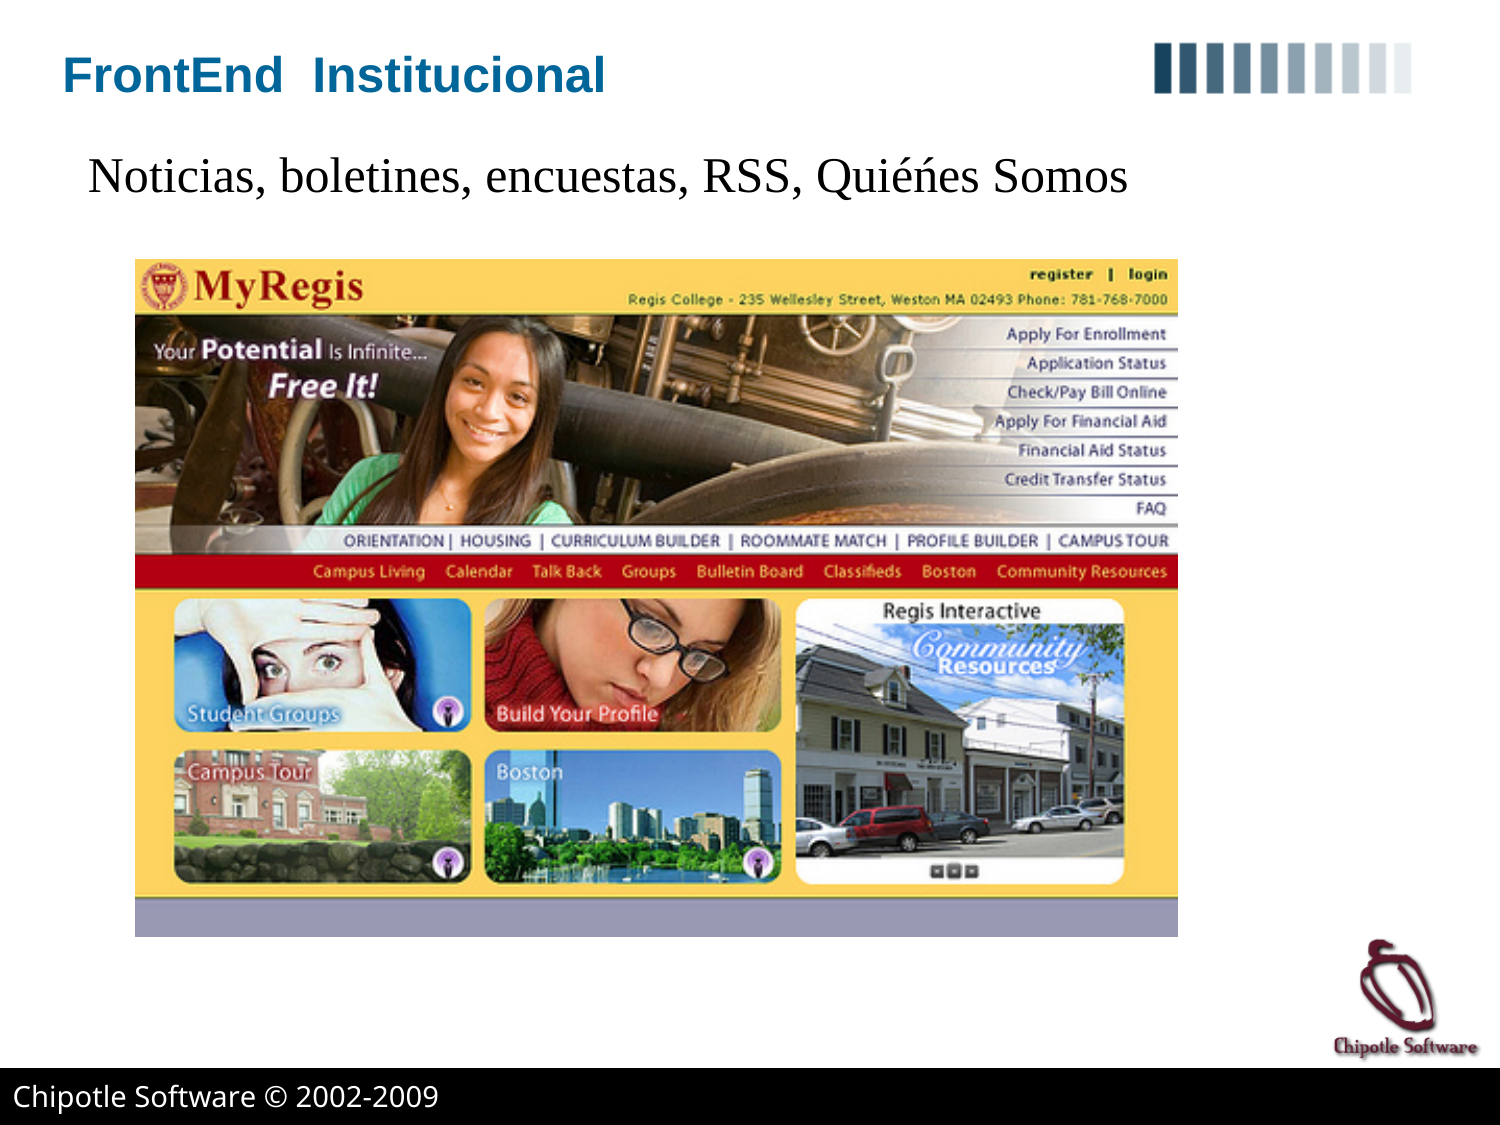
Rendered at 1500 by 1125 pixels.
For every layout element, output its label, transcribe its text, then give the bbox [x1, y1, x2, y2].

picture [135, 259, 1178, 937]
text_box Noticias, boletines, encuestas, RSS, Quiéńes Somos [73, 140, 1144, 211]
title FrontEnd Institucional [62, 44, 1276, 106]
picture [1316, 927, 1493, 1075]
picture [1126, 29, 1447, 117]
